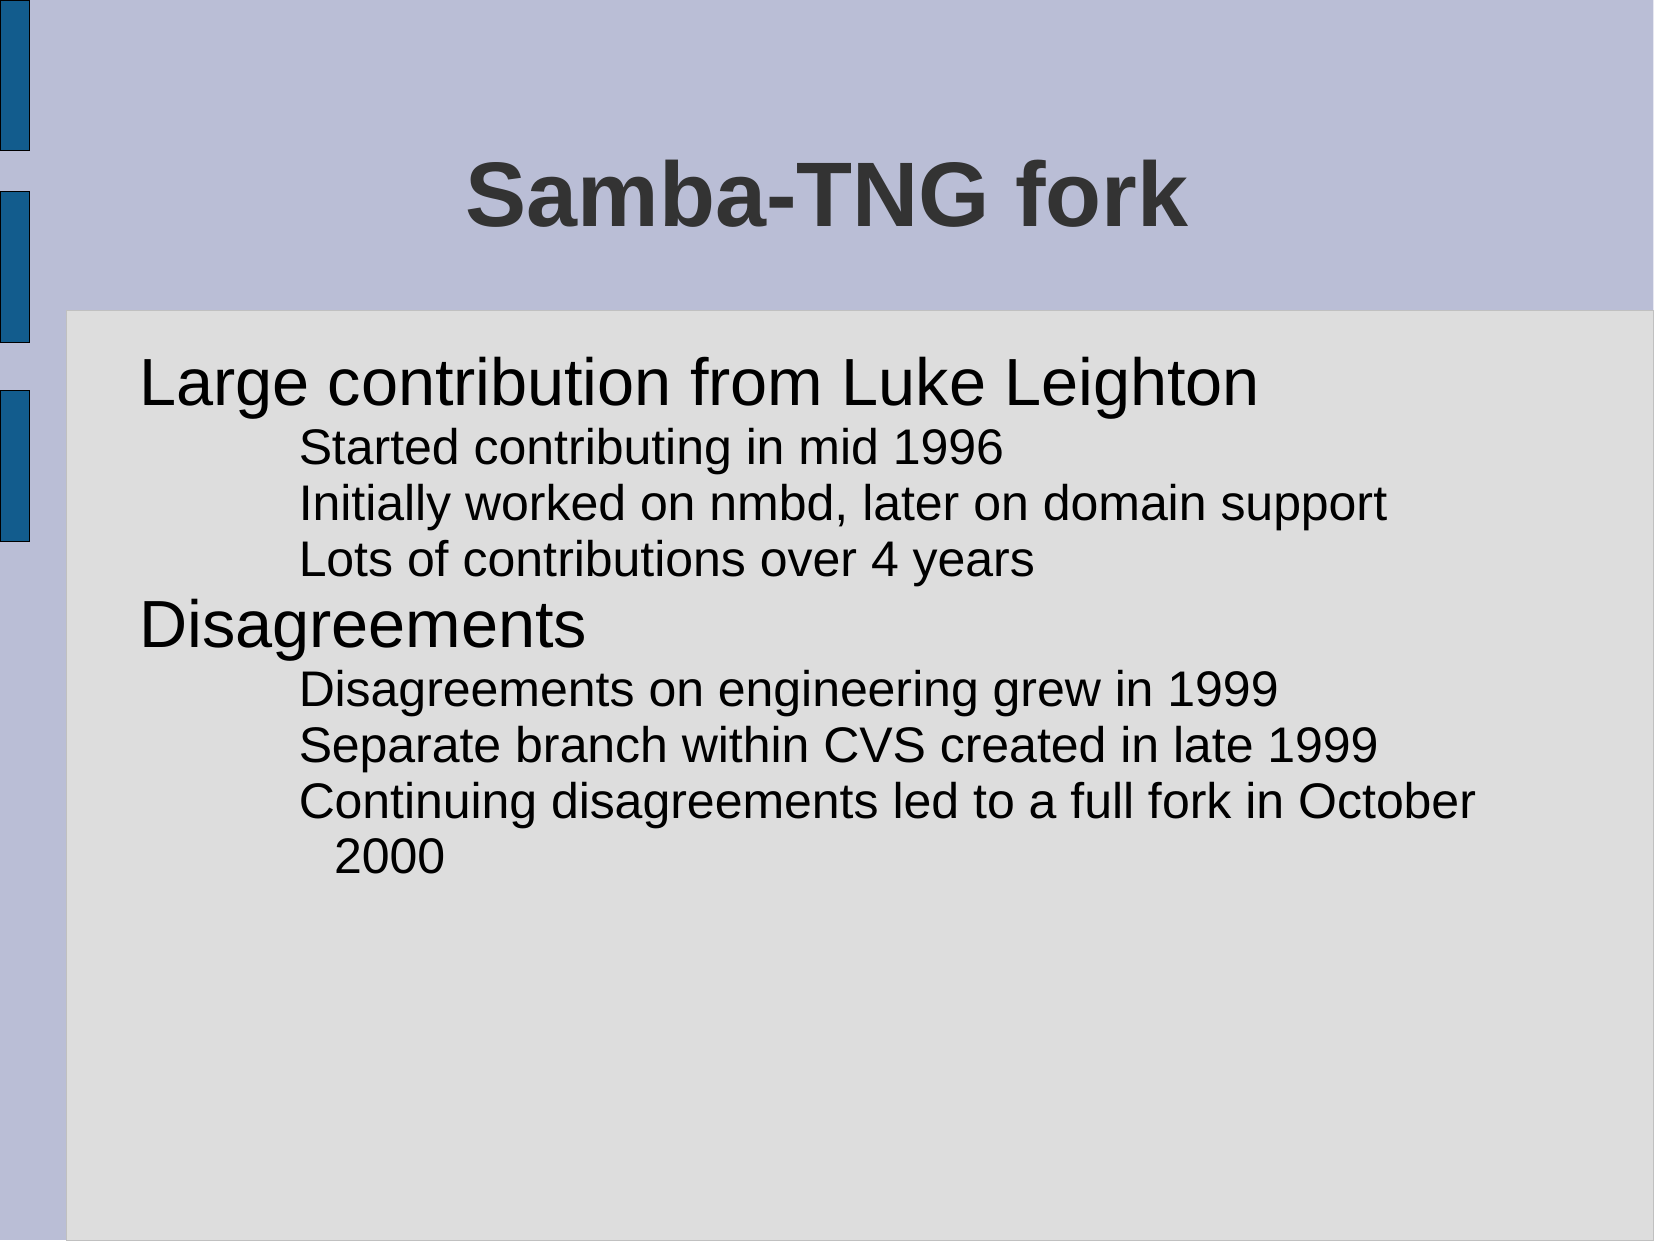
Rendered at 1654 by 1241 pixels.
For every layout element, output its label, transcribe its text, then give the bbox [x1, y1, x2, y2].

title Samba-TNG fork [121, 98, 1534, 291]
list Large contribution from Luke Leighton Started contributing in mid 1996 Initially worked on nmbd, later on domain support Lots of contributions over 4 years Disagreements Disagreements on engineering grew in 1999 Separate branch within CVS created in late 1999 Continuing disagreements led to a full fork in October 2000 [121, 344, 1534, 1112]
